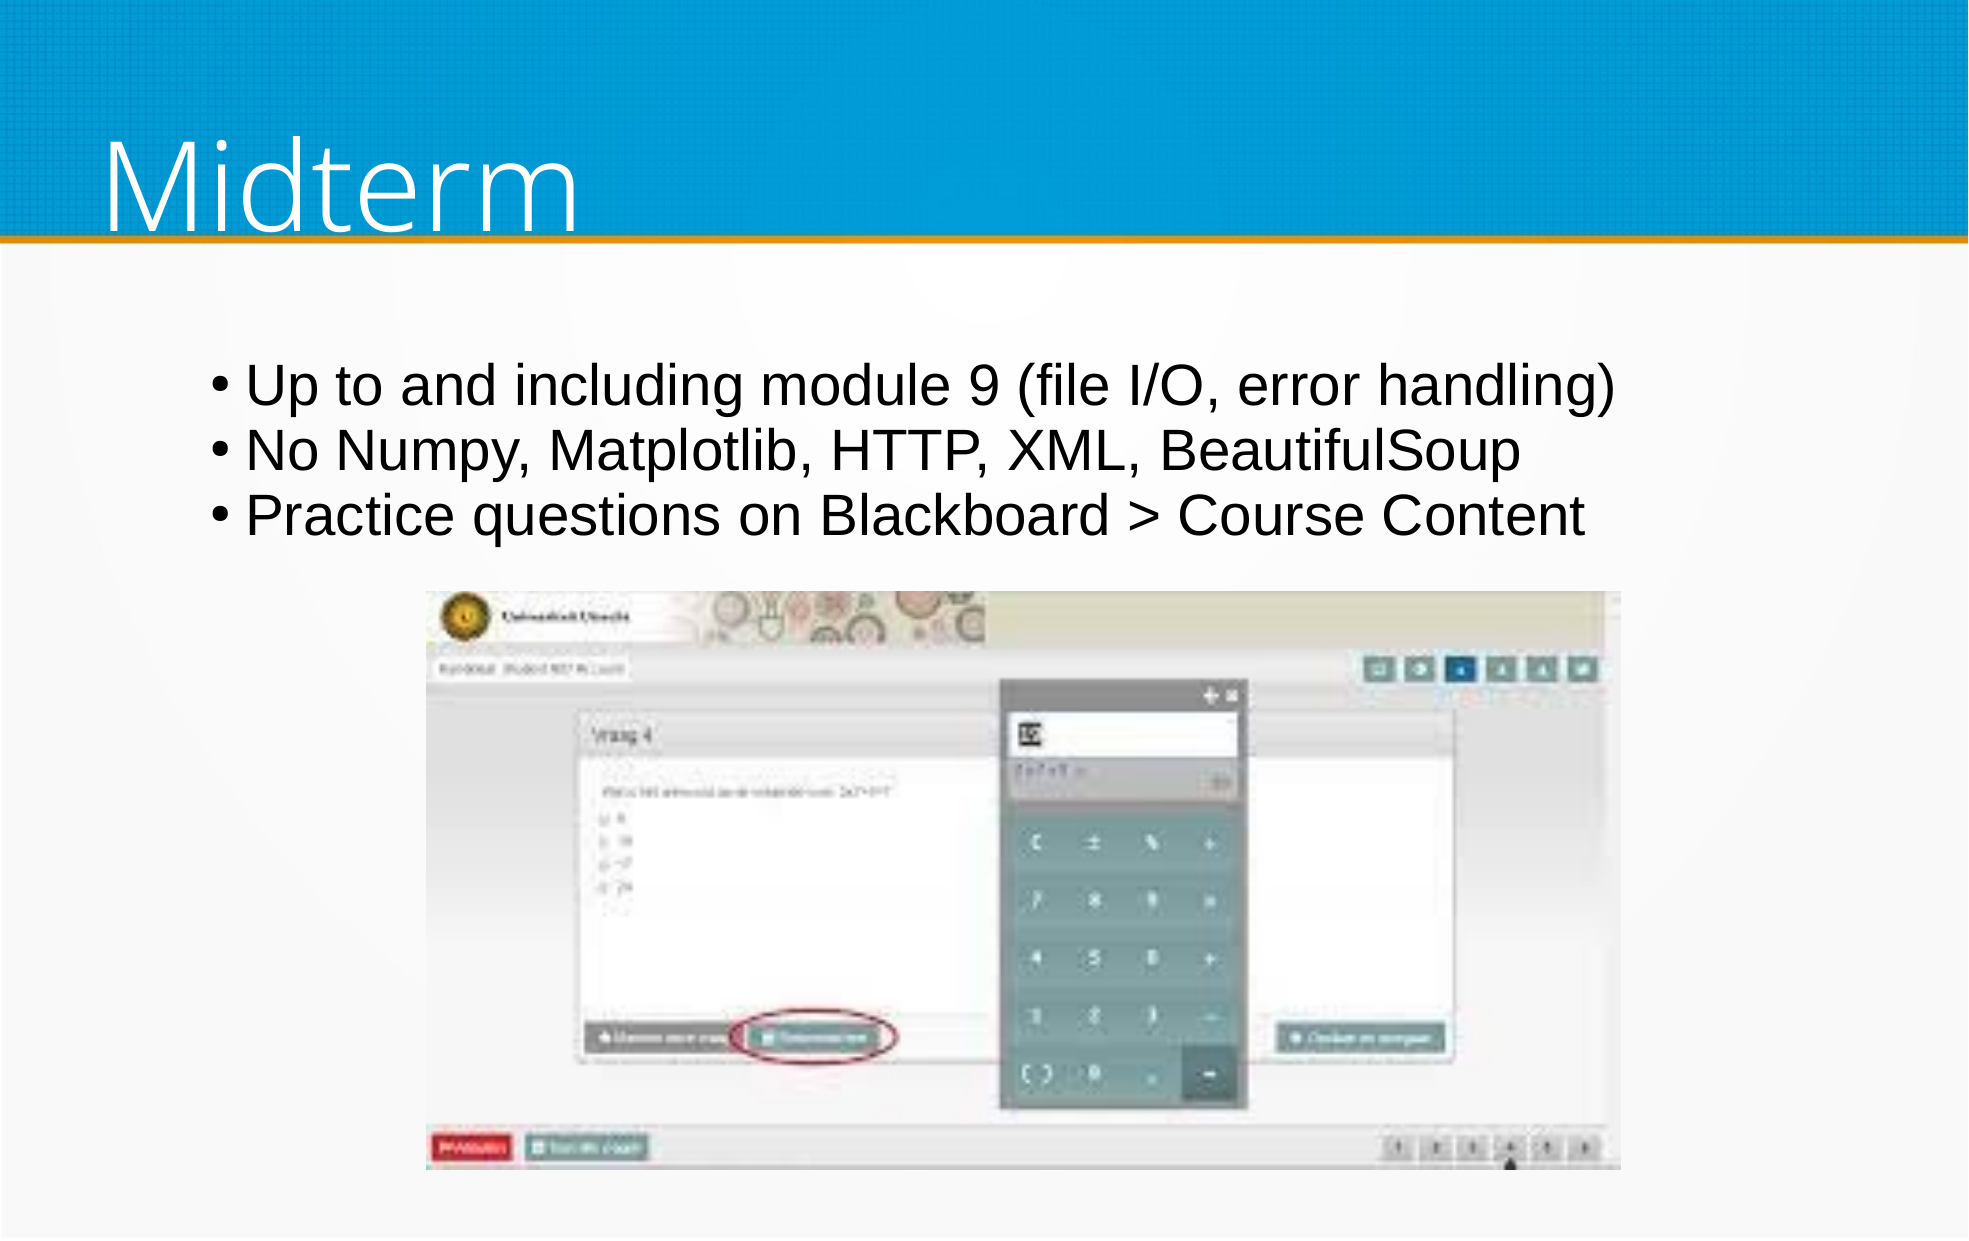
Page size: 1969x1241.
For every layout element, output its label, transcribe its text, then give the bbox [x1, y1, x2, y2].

text_box Up to and including module 9 (file I/O, error handling) No Numpy, Matplotlib, HTTP, XML, BeautifulSoup Practice questions on Blackboard > Course Content [195, 345, 1711, 555]
title Midterm [98, 49, 1870, 257]
picture [0, 233, 1969, 1241]
